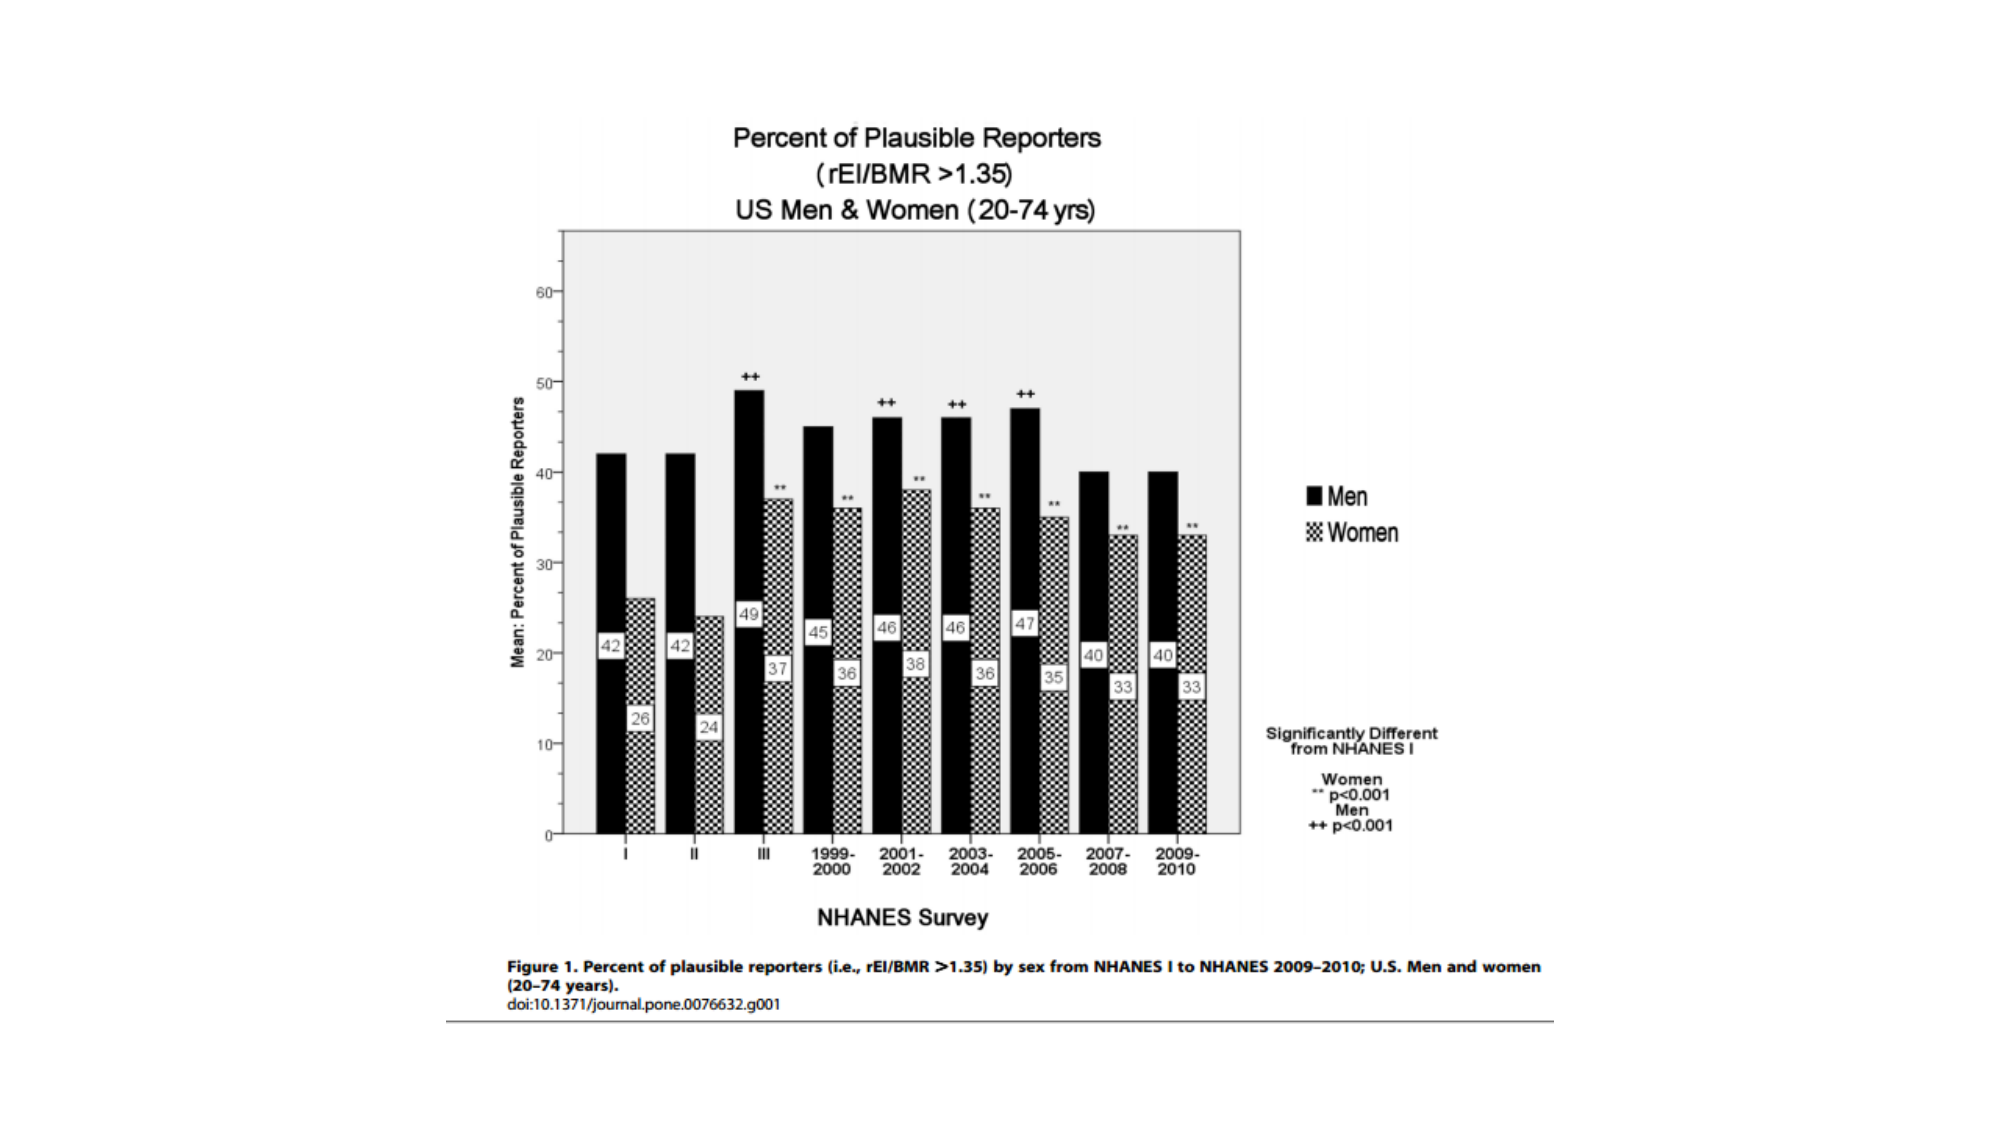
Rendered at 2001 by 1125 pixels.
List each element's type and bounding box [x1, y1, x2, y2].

picture [446, 101, 1554, 1024]
